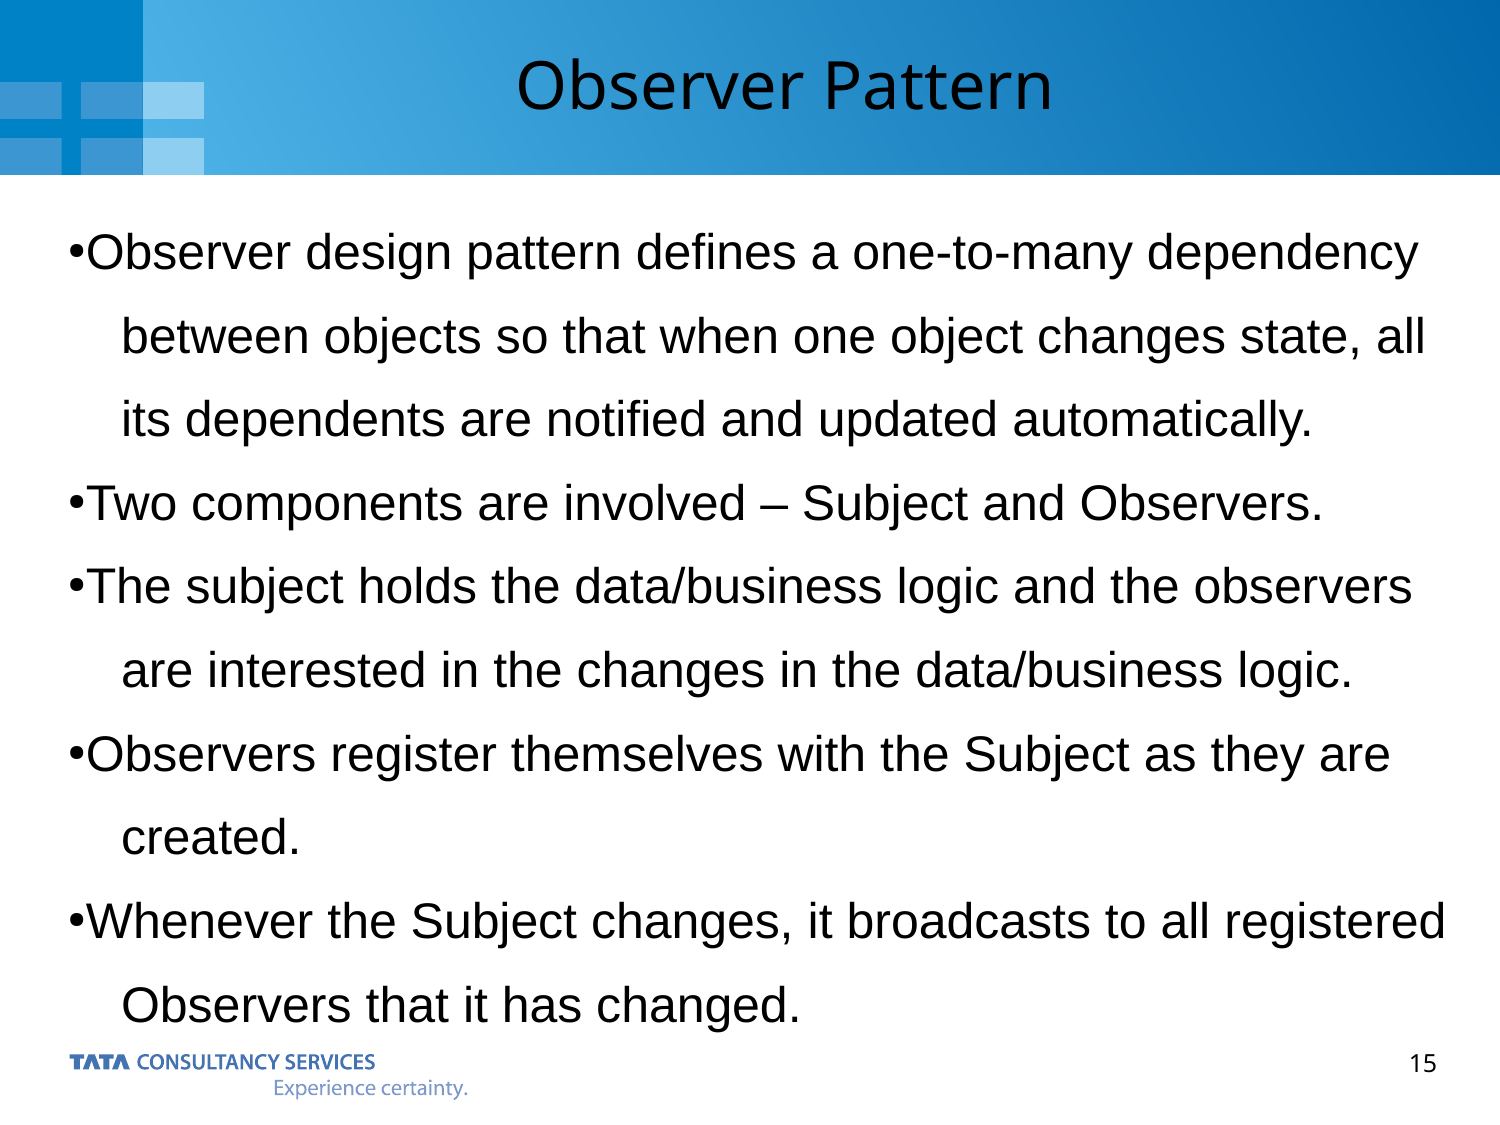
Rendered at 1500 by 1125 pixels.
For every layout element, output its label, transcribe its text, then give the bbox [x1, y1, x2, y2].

text_box Observer Pattern [224, 11, 1347, 154]
text_box Observer design pattern defines a one-to-many dependency between objects so that when one object changes state, all its dependents are notified and updated automatically. Two components are involved – Subject and Observers. The subject holds the data/business logic and the observers are interested in the changes in the data/business logic. Observers register themselves with the Subject as they are created. Whenever the Subject changes, it broadcasts to all registered Observers that it has changed. [35, 188, 1465, 1040]
